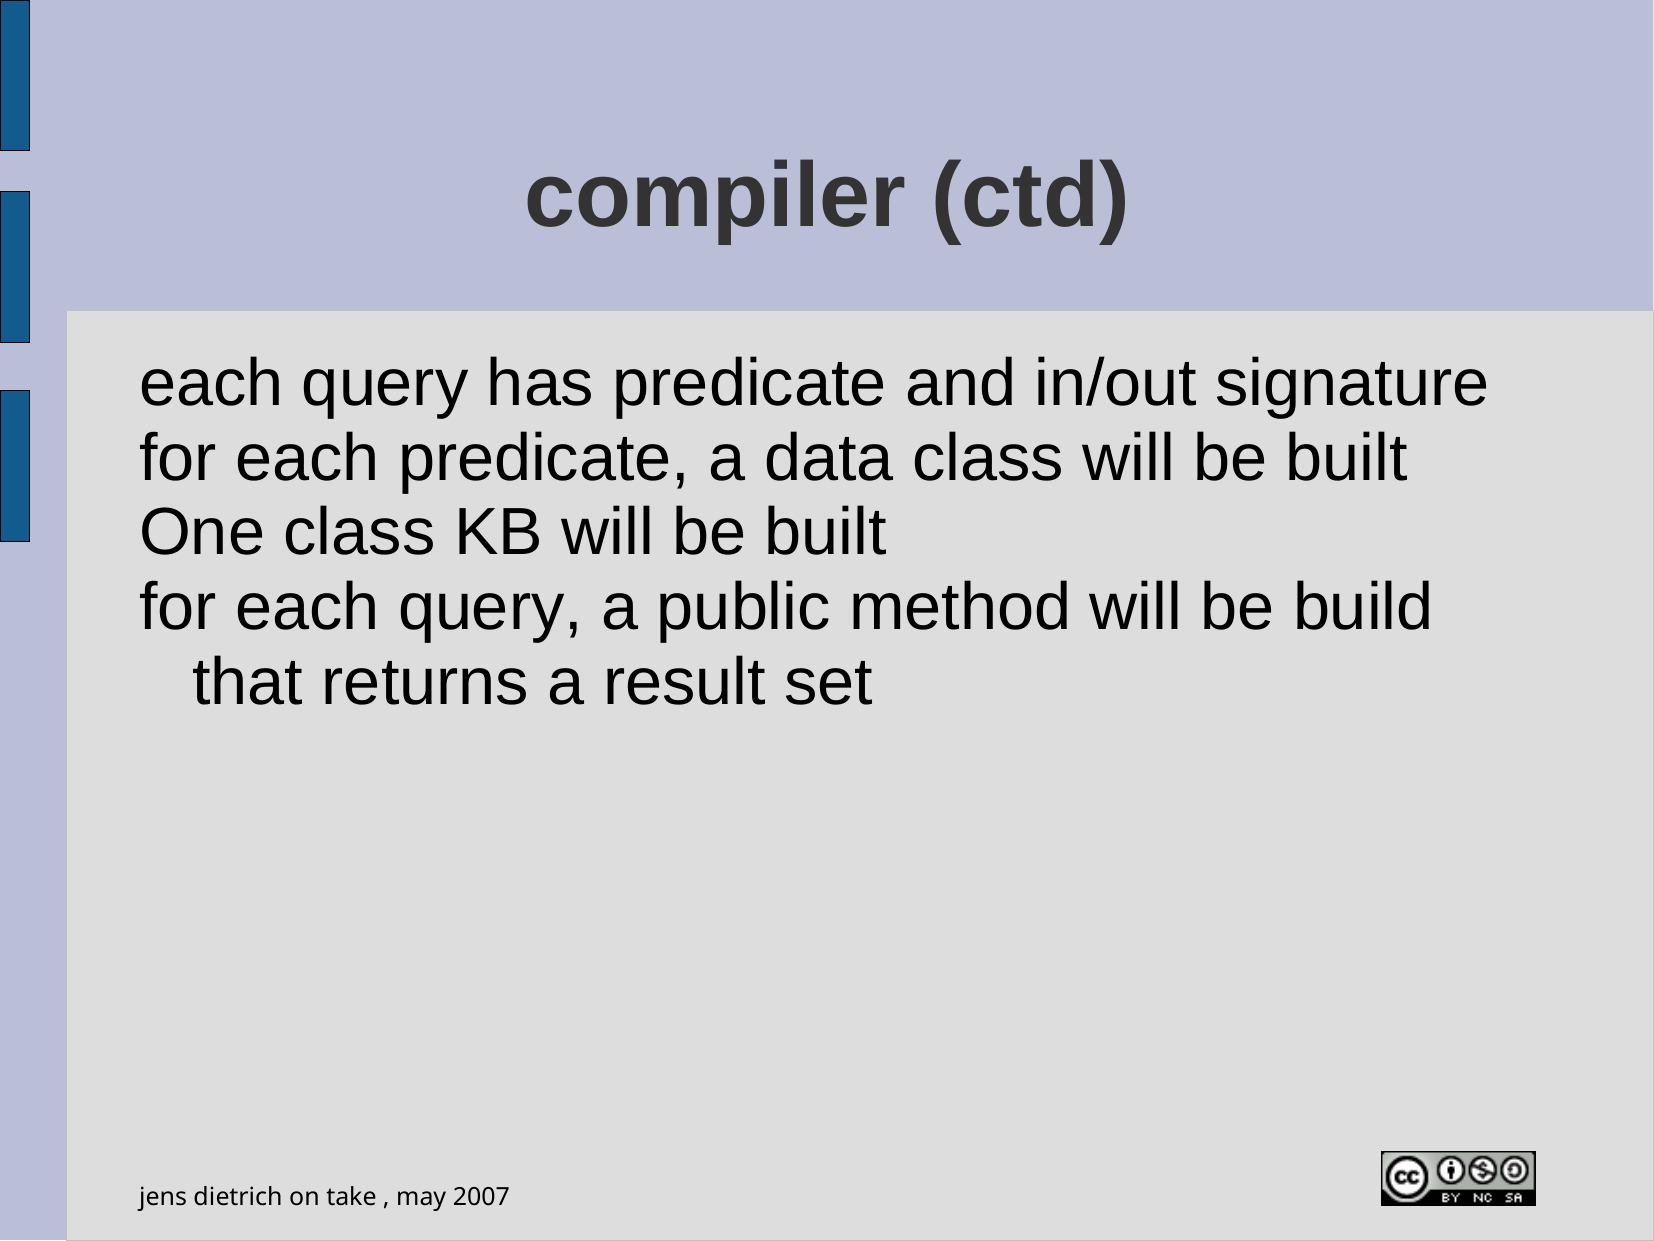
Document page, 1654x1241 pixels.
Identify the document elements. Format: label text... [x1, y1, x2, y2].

picture [1381, 1151, 1536, 1206]
title compiler (ctd) [121, 91, 1534, 299]
list each query has predicate and in/out signature for each predicate, a data class will be built One class KB will be built for each query, a public method will be build that returns a result set [121, 344, 1534, 1127]
